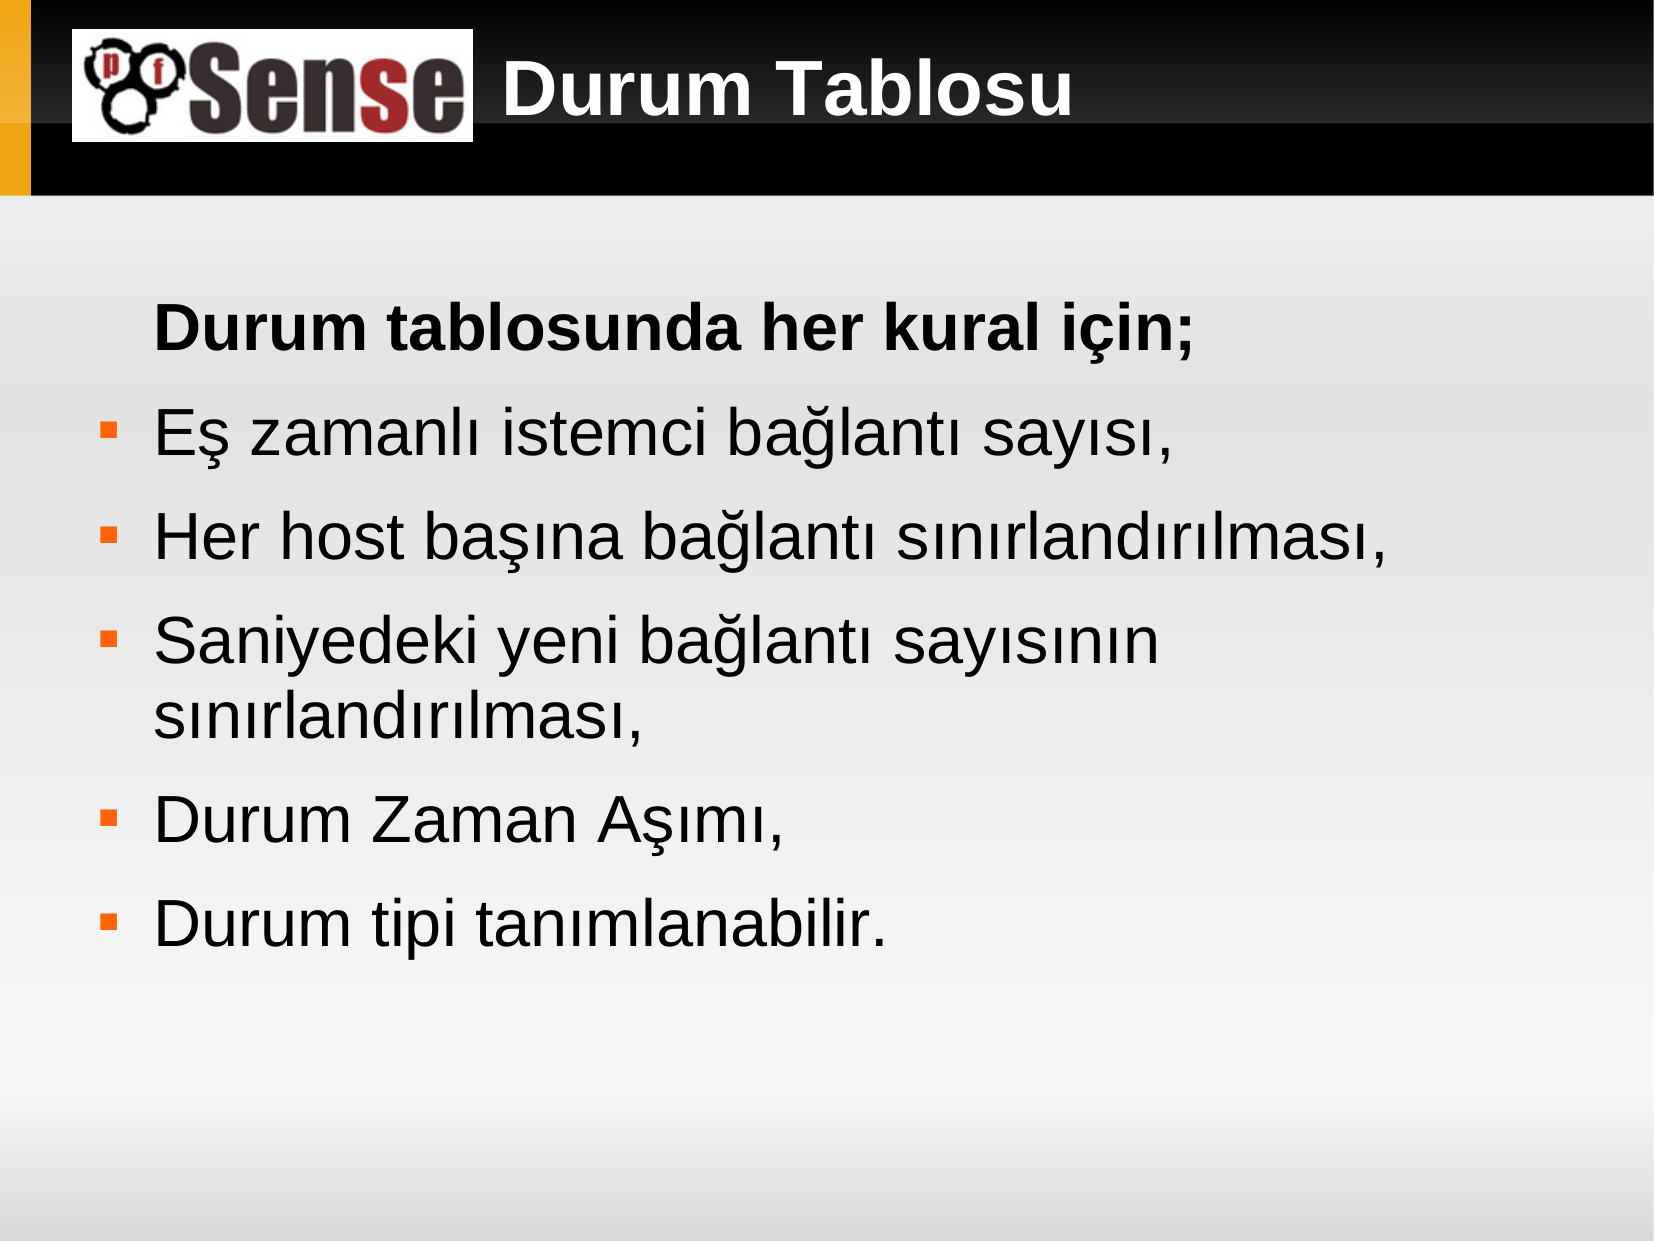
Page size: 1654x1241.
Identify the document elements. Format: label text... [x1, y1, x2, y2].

title Durum Tablosu [501, 0, 1625, 178]
picture [0, 0, 1654, 1241]
list Durum tablosunda her kural için; Eş zamanlı istemci bağlantı sayısı, Her host başına bağlantı sınırlandırılması, Saniyedeki yeni bağlantı sayısının sınırlandırılması, Durum Zaman Aşımı, Durum tipi tanımlanabilir. [82, 290, 1571, 1109]
